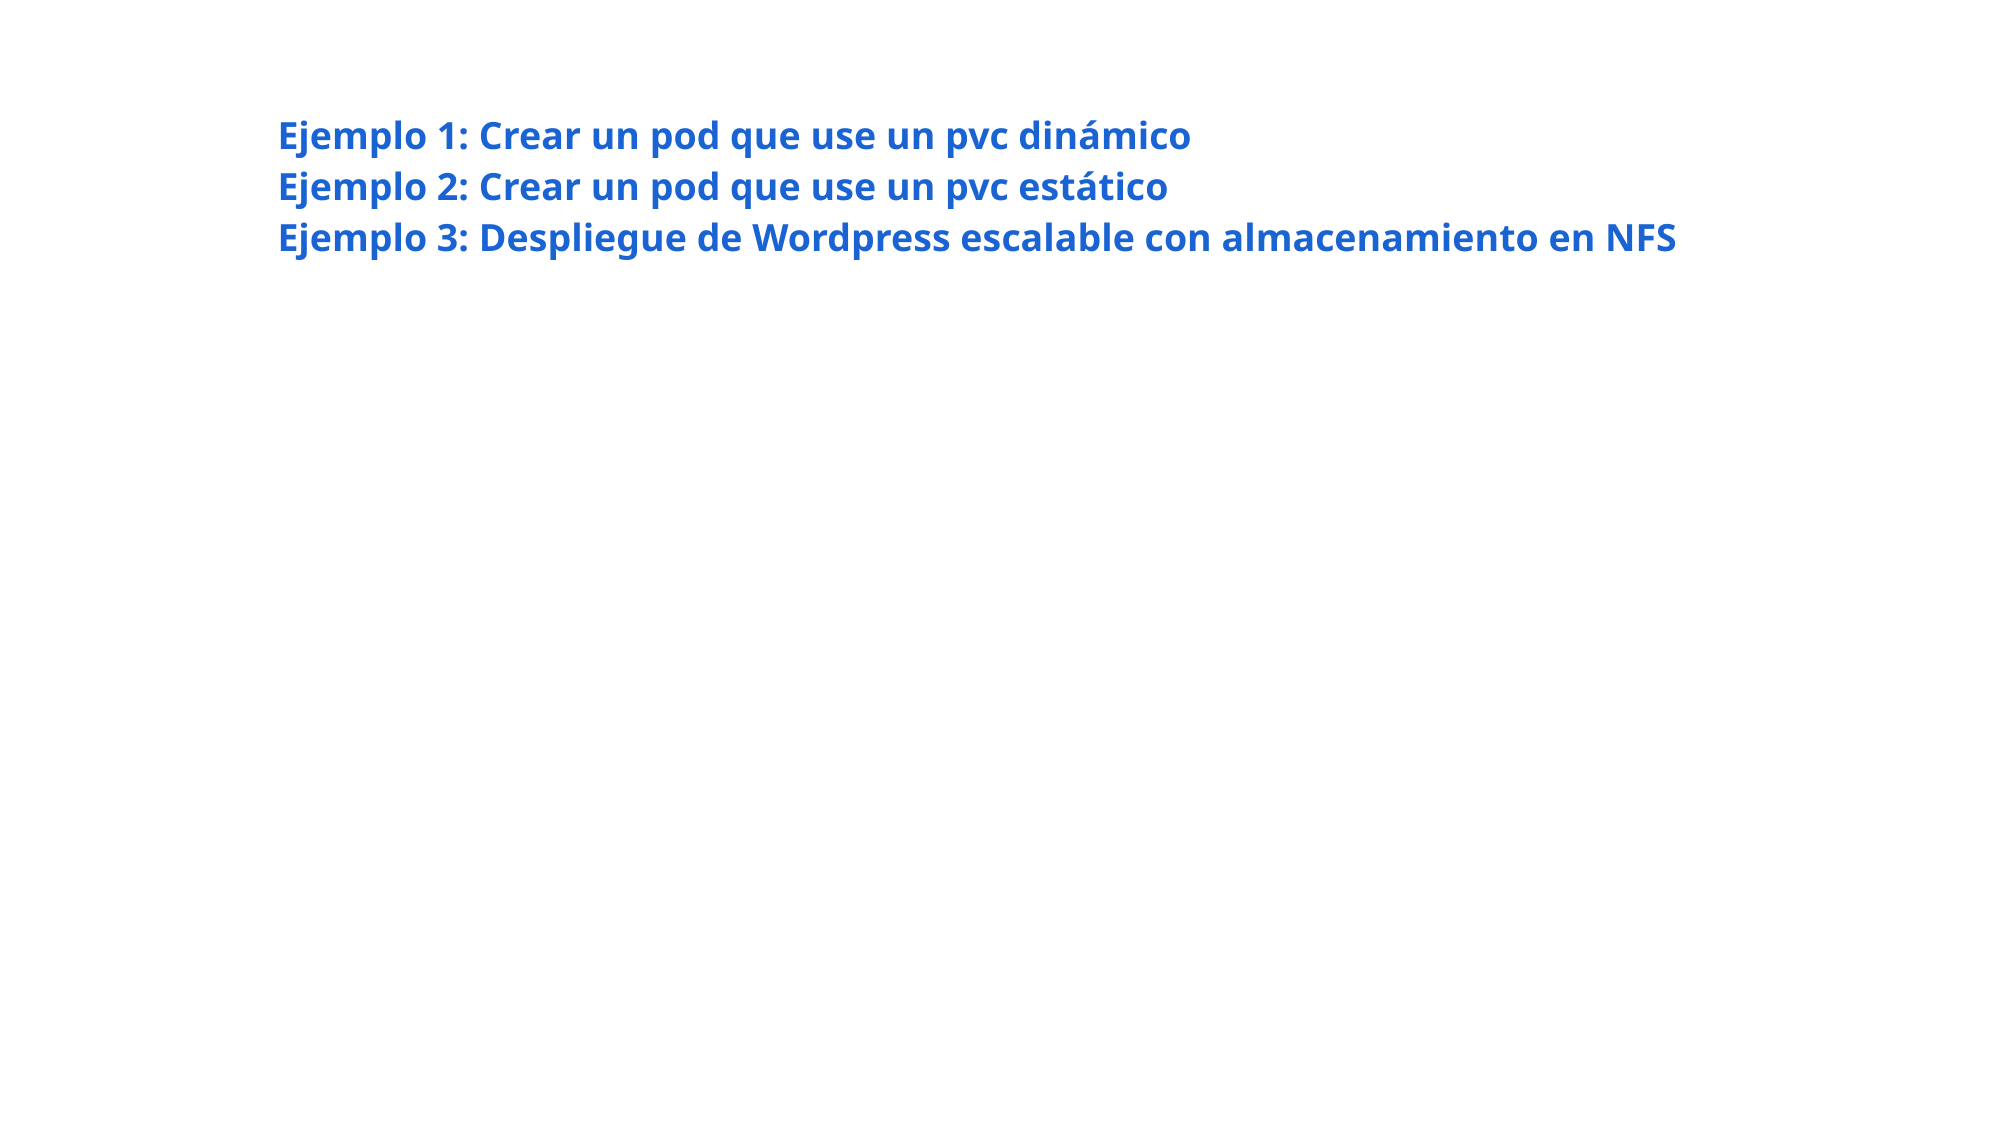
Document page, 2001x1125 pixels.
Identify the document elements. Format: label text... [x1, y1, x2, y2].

text_box Ejemplo 1: Crear un pod que use un pvc dinámico Ejemplo 2: Crear un pod que use un pvc estático Ejemplo 3: Despliegue de Wordpress escalable con almacenamiento en NFS [277, 109, 1679, 263]
